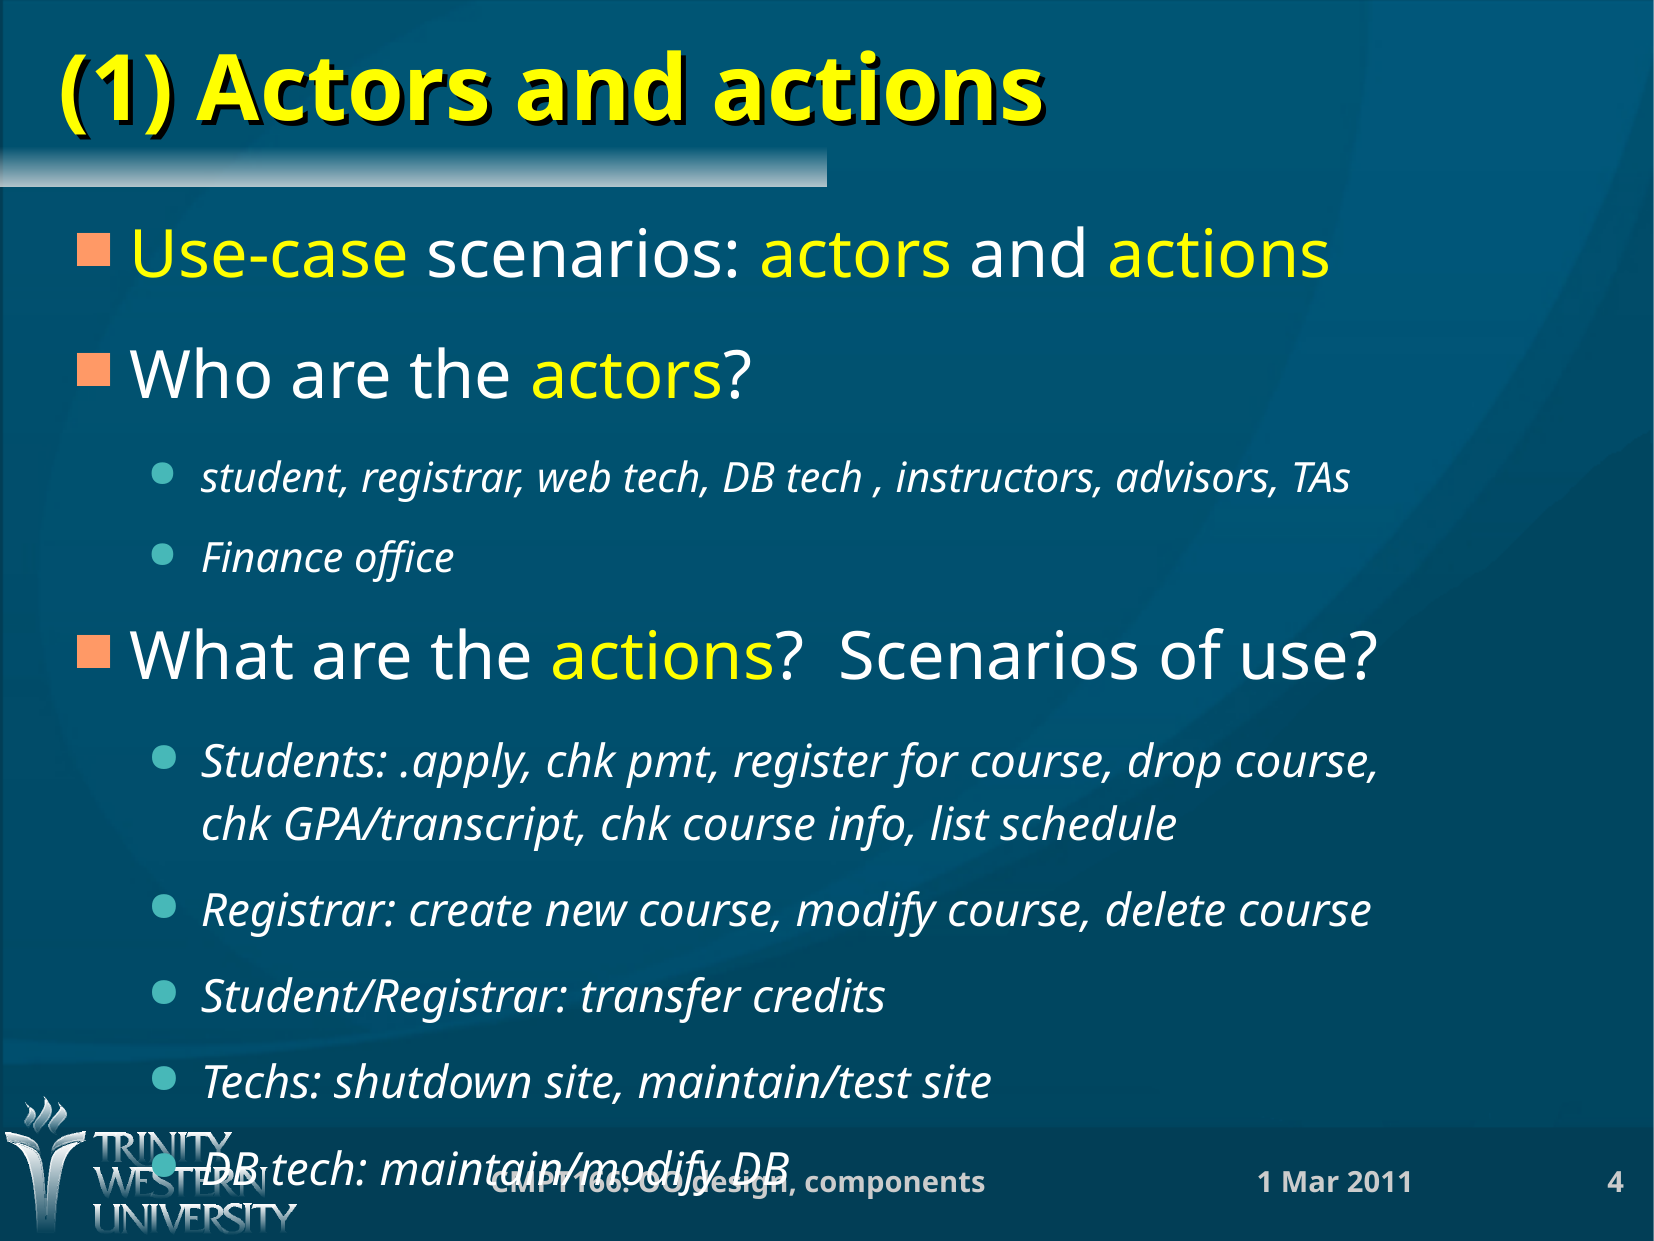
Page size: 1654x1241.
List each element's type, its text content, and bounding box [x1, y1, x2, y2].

list Name: … Description: … Interface to (component): ... Interface to (component): ... [0, 154, 827, 158]
list Use-case scenarios: actors and actions Who are the actors? student, registrar, web tech, DB tech , instructors, advisors, TAs Finance office What are the actions? Scenarios of use? Students: .apply, chk pmt, register for course, drop course, chk GPA/transcript, chk course info, list schedule Registrar: create new course, modify course, delete course Student/Registrar: transfer credits Techs: shutdown site, maintain/test site DB tech: maintain/modify DB [59, 206, 1625, 1087]
picture [38, 1227, 54, 1232]
title (1) Actors and actions [59, 19, 1595, 148]
